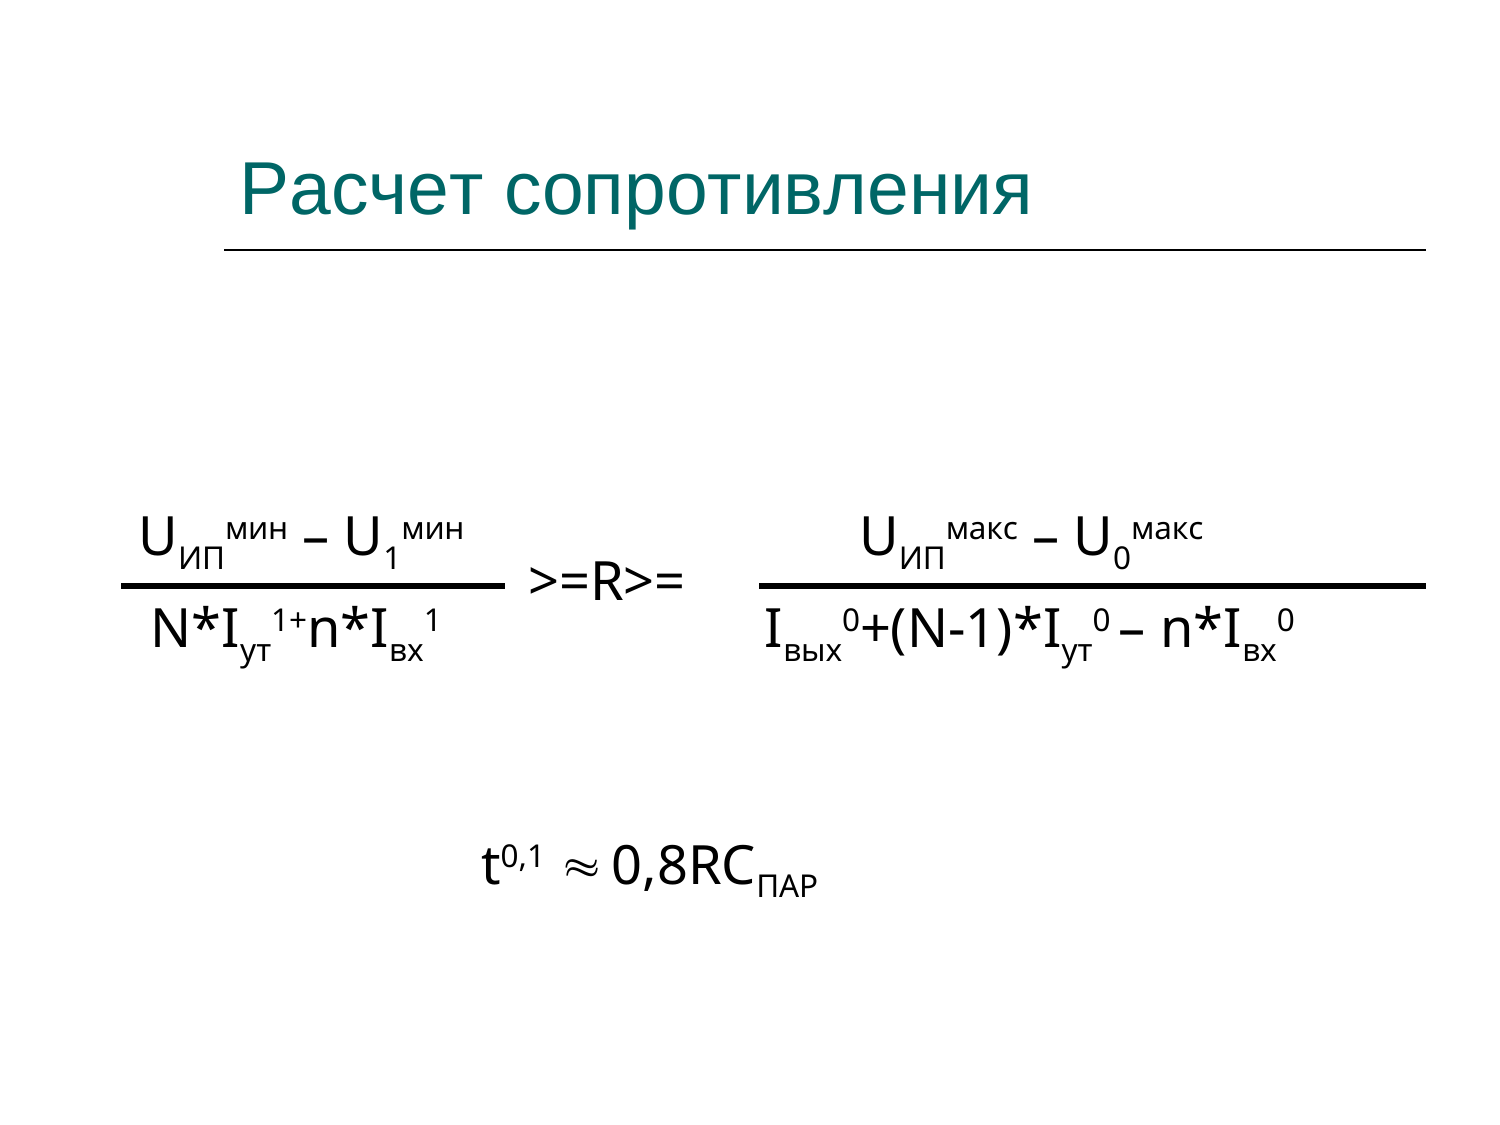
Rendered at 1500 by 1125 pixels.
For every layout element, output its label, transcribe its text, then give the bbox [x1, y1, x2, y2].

text_box >=R>= [549, 538, 762, 620]
title Расчет сопротивления [224, 49, 1425, 237]
text_box Iвых0+(N-1)*Iут0 – n*Iвх0 [750, 586, 1483, 676]
text_box UИПмакс – U0макс [844, 493, 1282, 584]
text_box N*Iут1+n*Iвх1 [135, 586, 550, 676]
text_box UИПмин – U1мин [123, 493, 562, 584]
text_box t0,1  0,8RCПАР [466, 822, 1058, 912]
